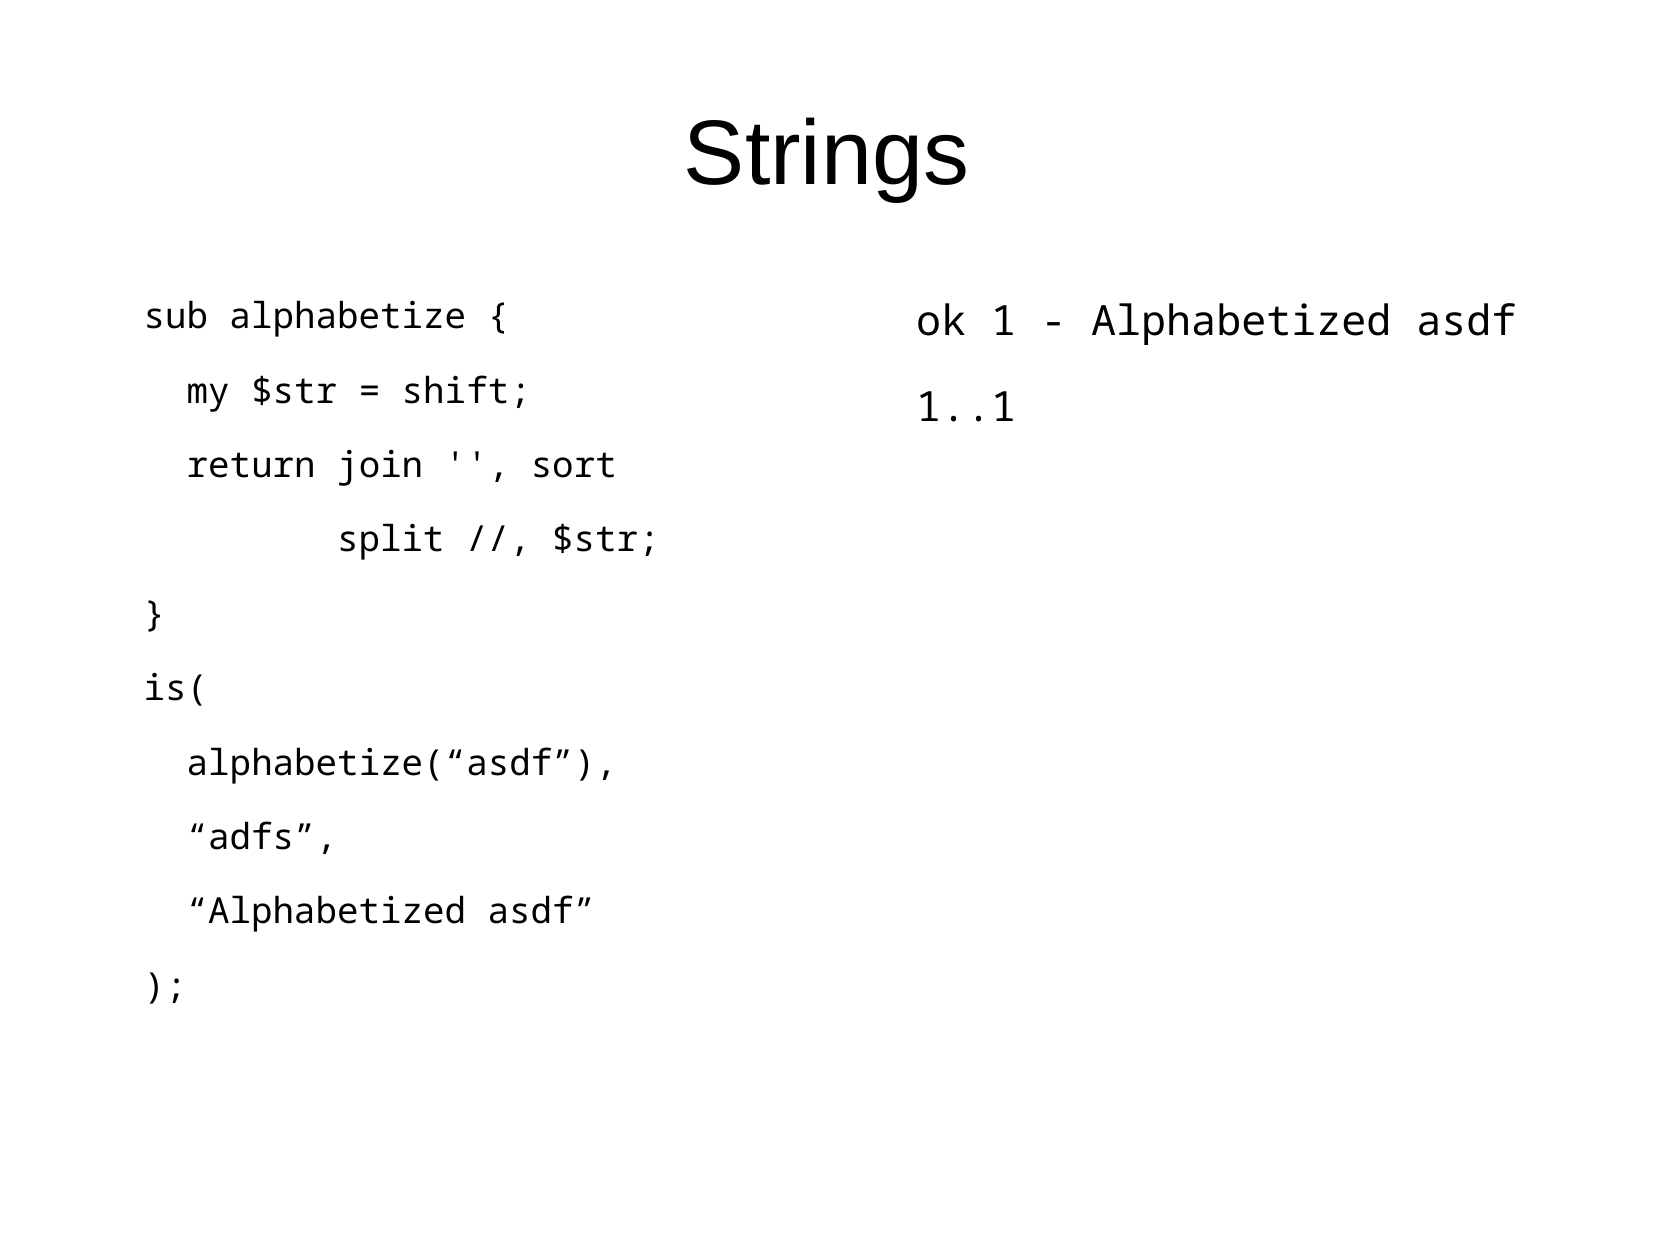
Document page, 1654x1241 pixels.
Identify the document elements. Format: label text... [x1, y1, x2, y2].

list ok 1 - Alphabetized asdf 1..1 [845, 290, 1572, 1010]
title Strings [82, 49, 1571, 257]
list sub alphabetize { my $str = shift; return join '', sort split //, $str; } is( alphabetize(“asdf”), “adfs”, “Alphabetized asdf” ); [82, 290, 809, 1010]
